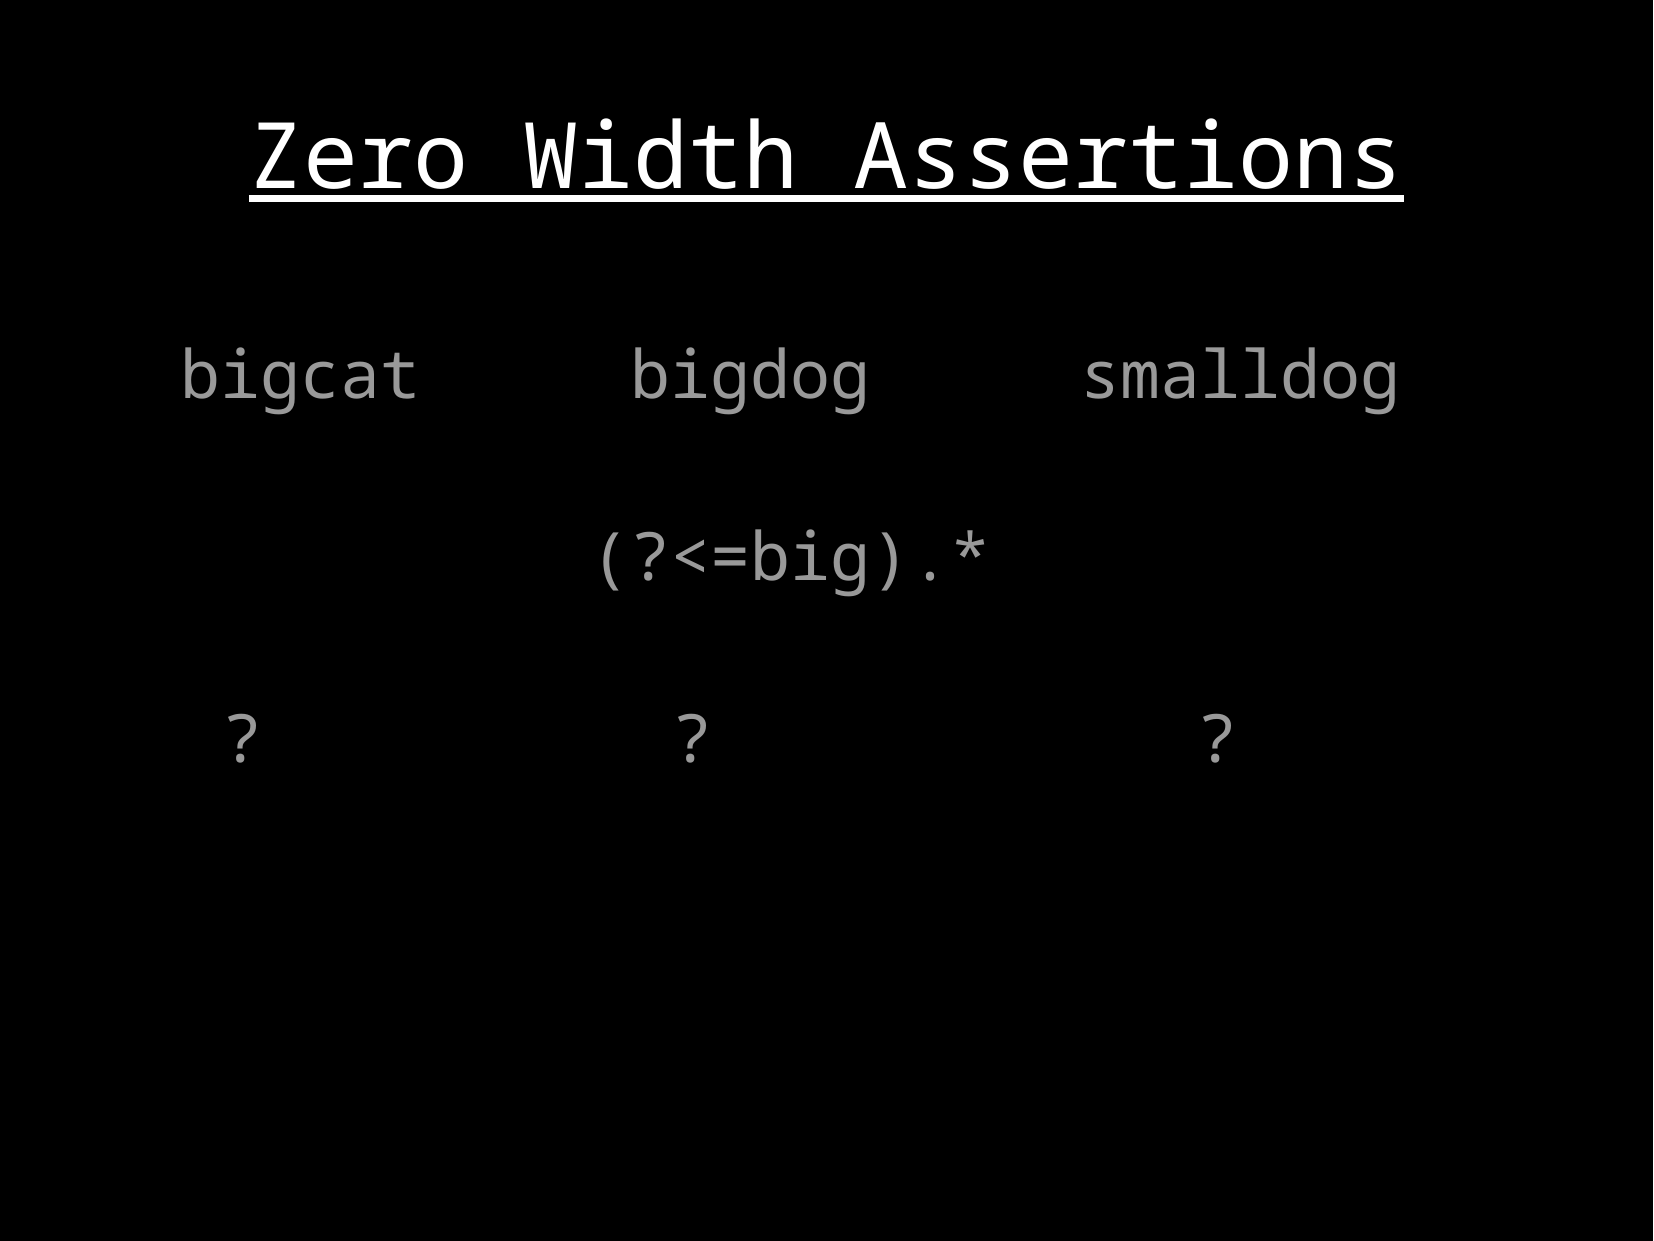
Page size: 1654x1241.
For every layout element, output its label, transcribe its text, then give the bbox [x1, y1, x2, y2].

title Zero Width Assertions [82, 49, 1571, 257]
subtitle bigcat bigdog smalldog (?<=big).* ? ? ? [28, 285, 1517, 1006]
